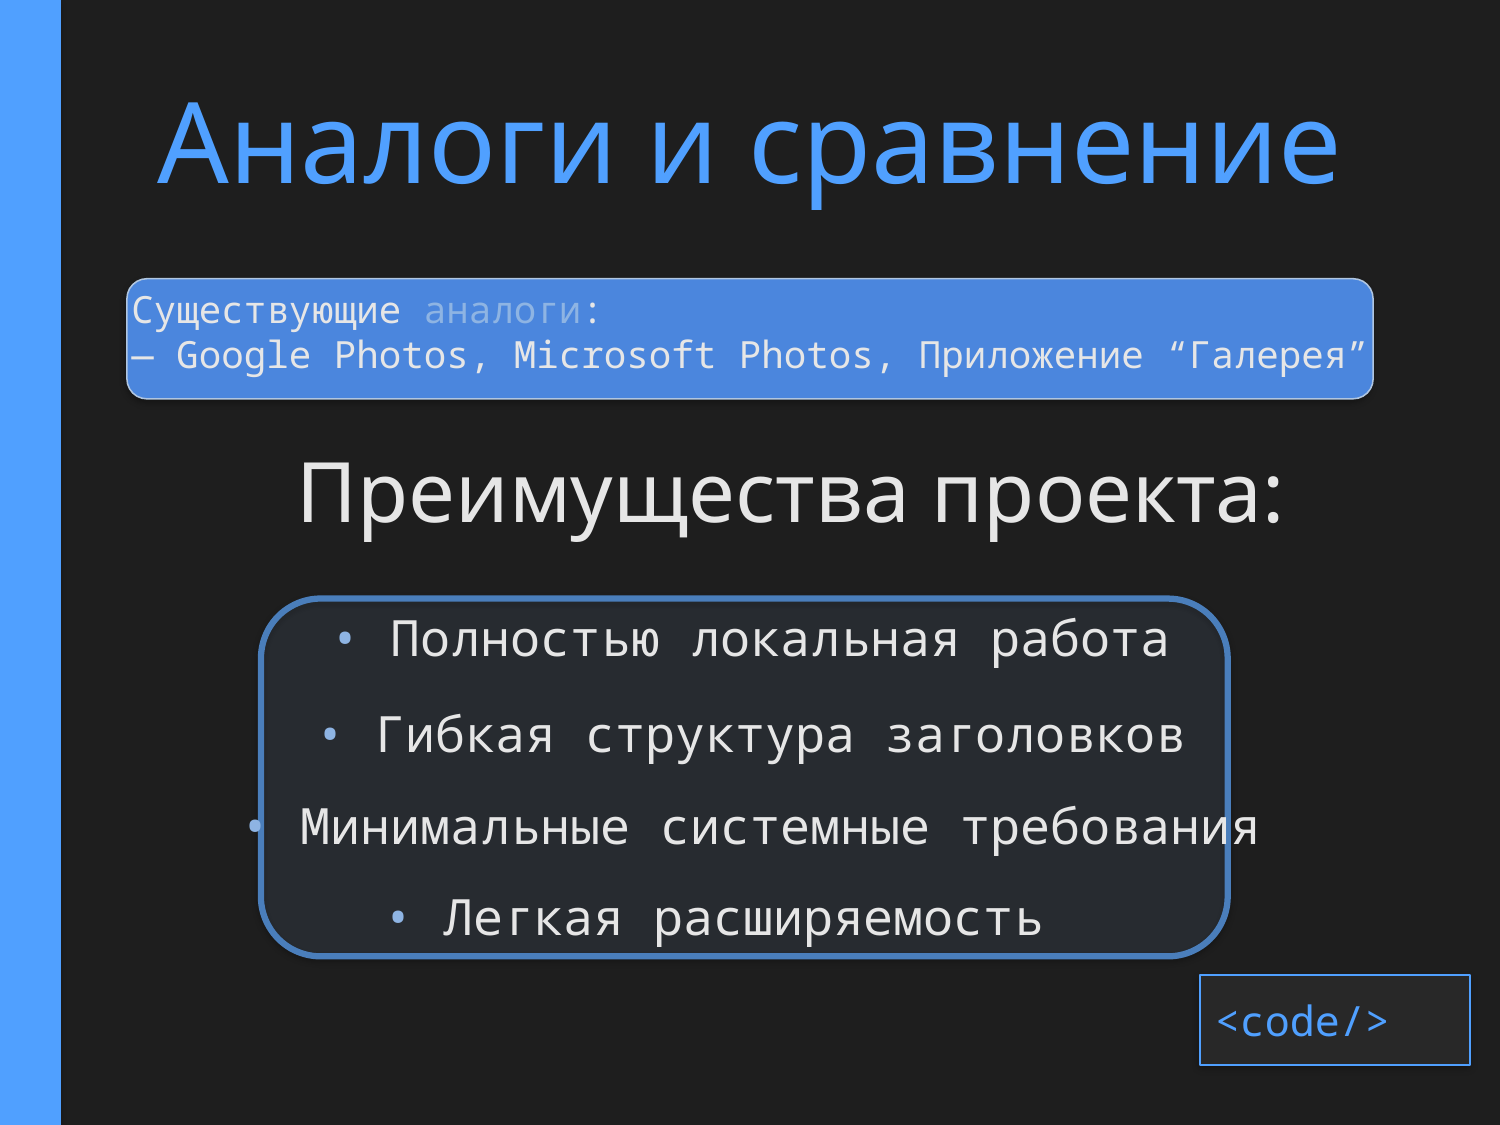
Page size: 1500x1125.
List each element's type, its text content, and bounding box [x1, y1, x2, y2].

text_box • Легкая расширяемость [368, 877, 1058, 998]
text_box <code/> [1199, 974, 1470, 1065]
text_box • Минимальные системные требования [225, 787, 1275, 863]
text_box • Гибкая структура заголовков [300, 694, 1200, 770]
text_box [260, 863, 1228, 957]
text_box Преимущества проекта: [281, 431, 1301, 592]
text_box [0, 0, 60, 1125]
title Аналоги и сравнение [75, 45, 1425, 233]
text_box • Полностью локальная работа [315, 598, 1185, 694]
text_box [260, 598, 1228, 787]
text_box Существующие аналоги: — Google Photos, Microsoft Photos, Приложение “Галерея” [116, 278, 1384, 429]
